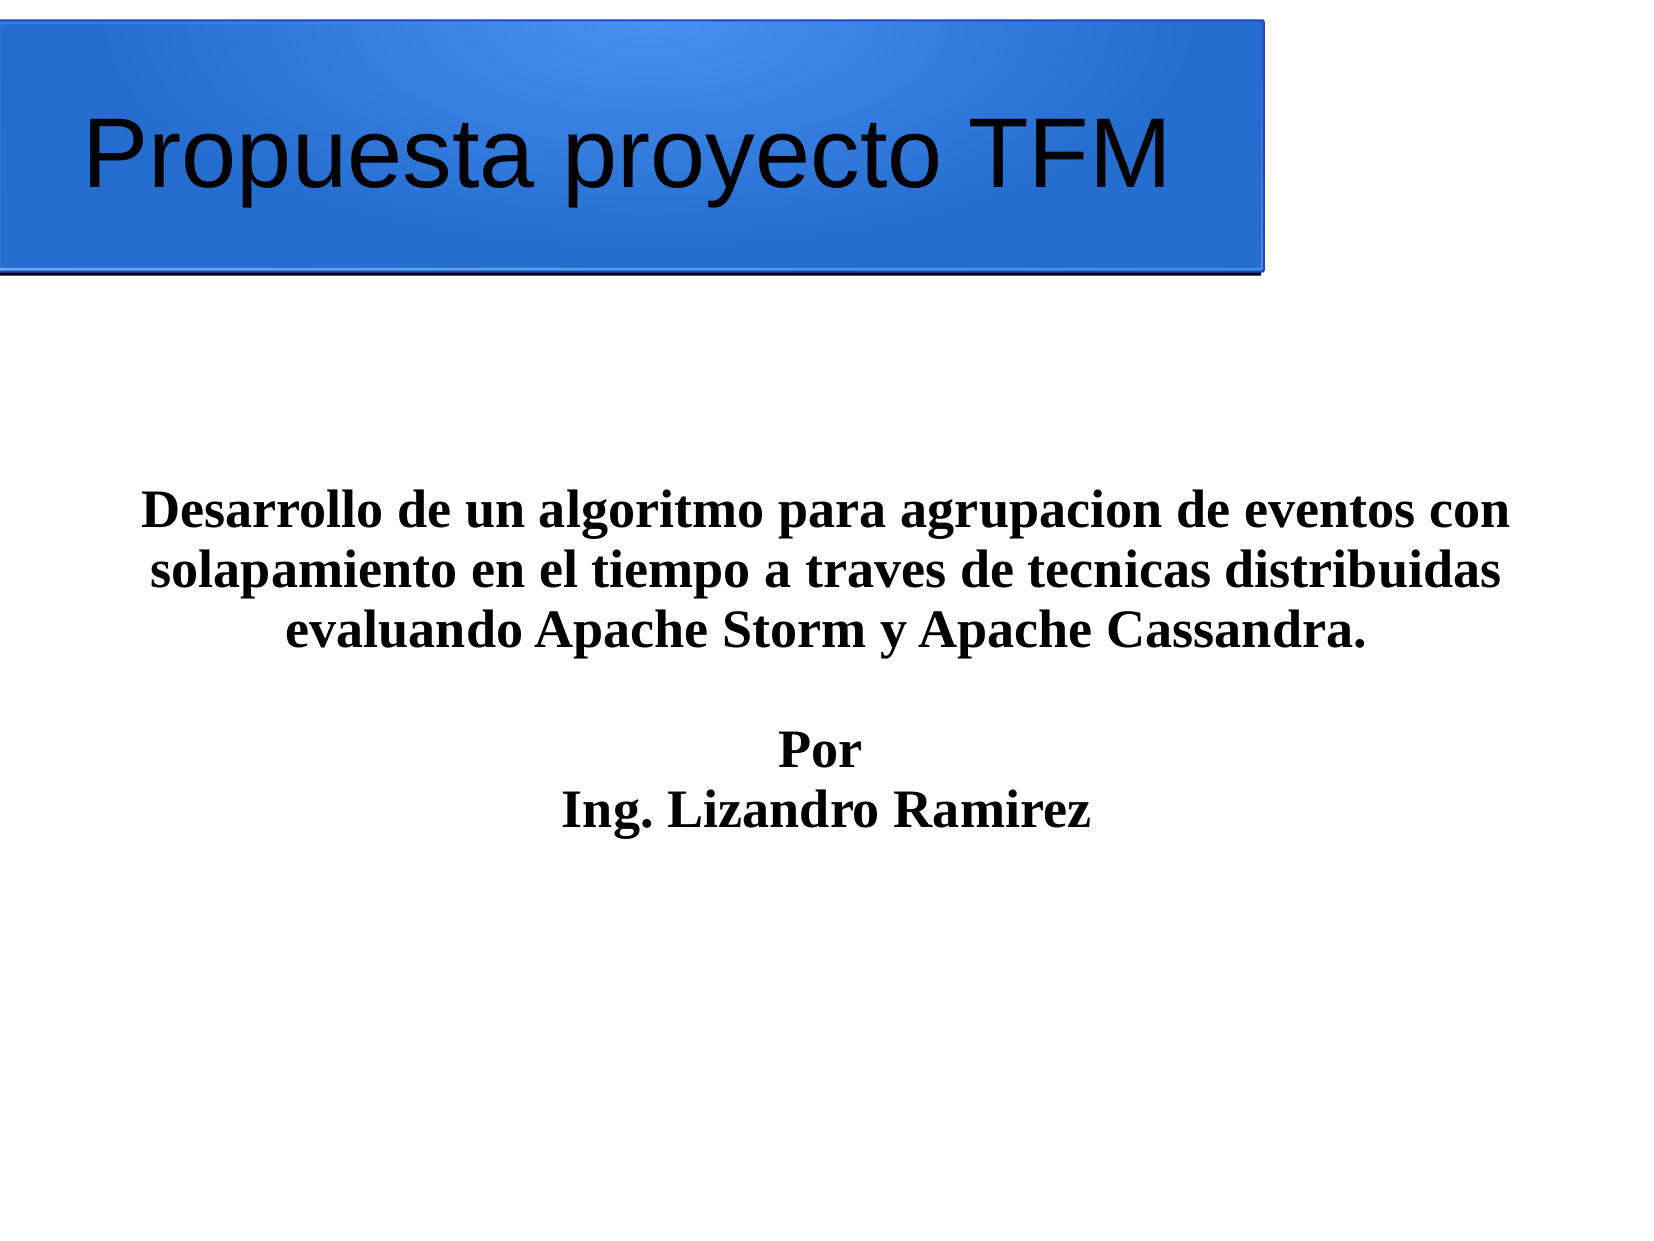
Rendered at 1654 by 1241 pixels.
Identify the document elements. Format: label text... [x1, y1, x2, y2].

title Propuesta proyecto TFM [82, 49, 1571, 257]
subtitle Desarrollo de un algoritmo para agrupacion de eventos con solapamiento en el tiempo a traves de tecnicas distribuidas evaluando Apache Storm y Apache Cassandra. Por Ing. Lizandro Ramirez [82, 299, 1571, 1019]
